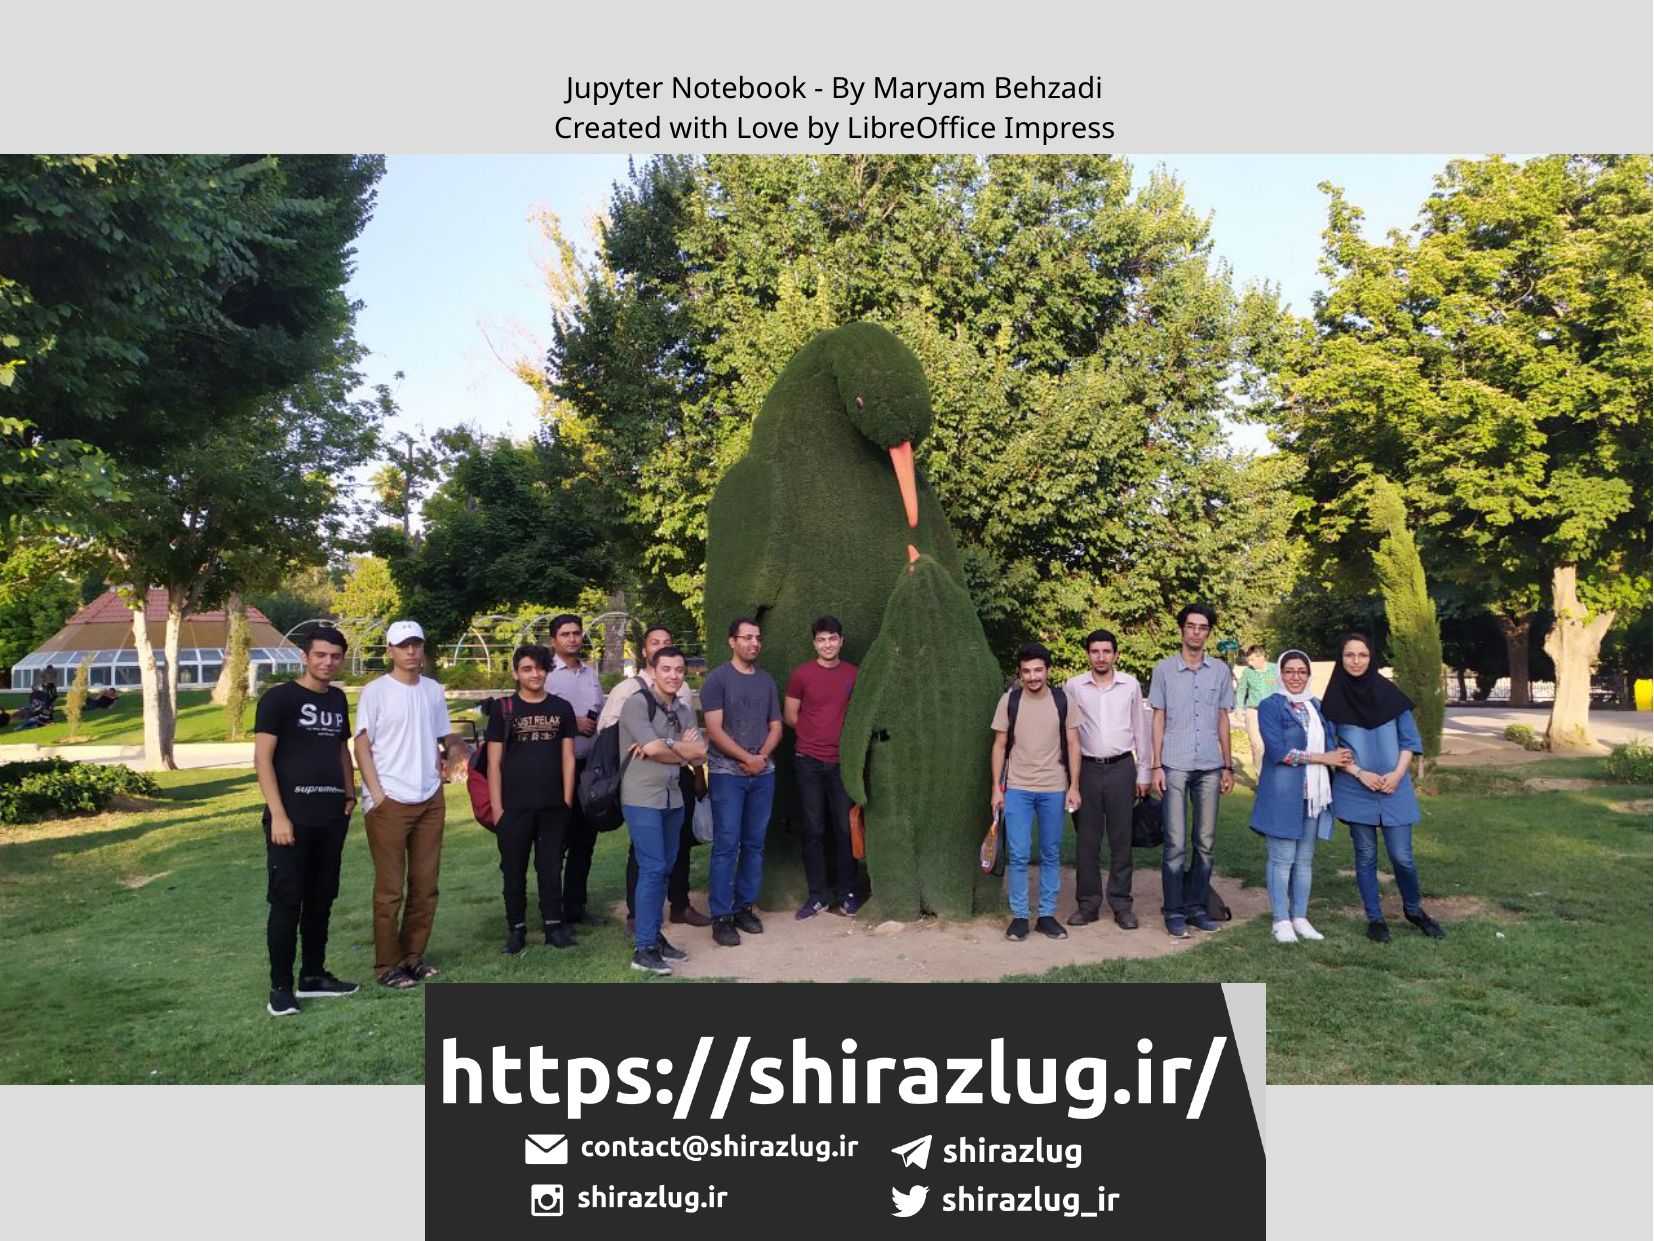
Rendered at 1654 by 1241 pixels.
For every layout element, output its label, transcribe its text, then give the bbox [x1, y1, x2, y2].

picture [0, 154, 1653, 1241]
text_box Jupyter Notebook - By Maryam Behzadi Created with Love by LibreOffice Impress [539, 60, 1111, 141]
